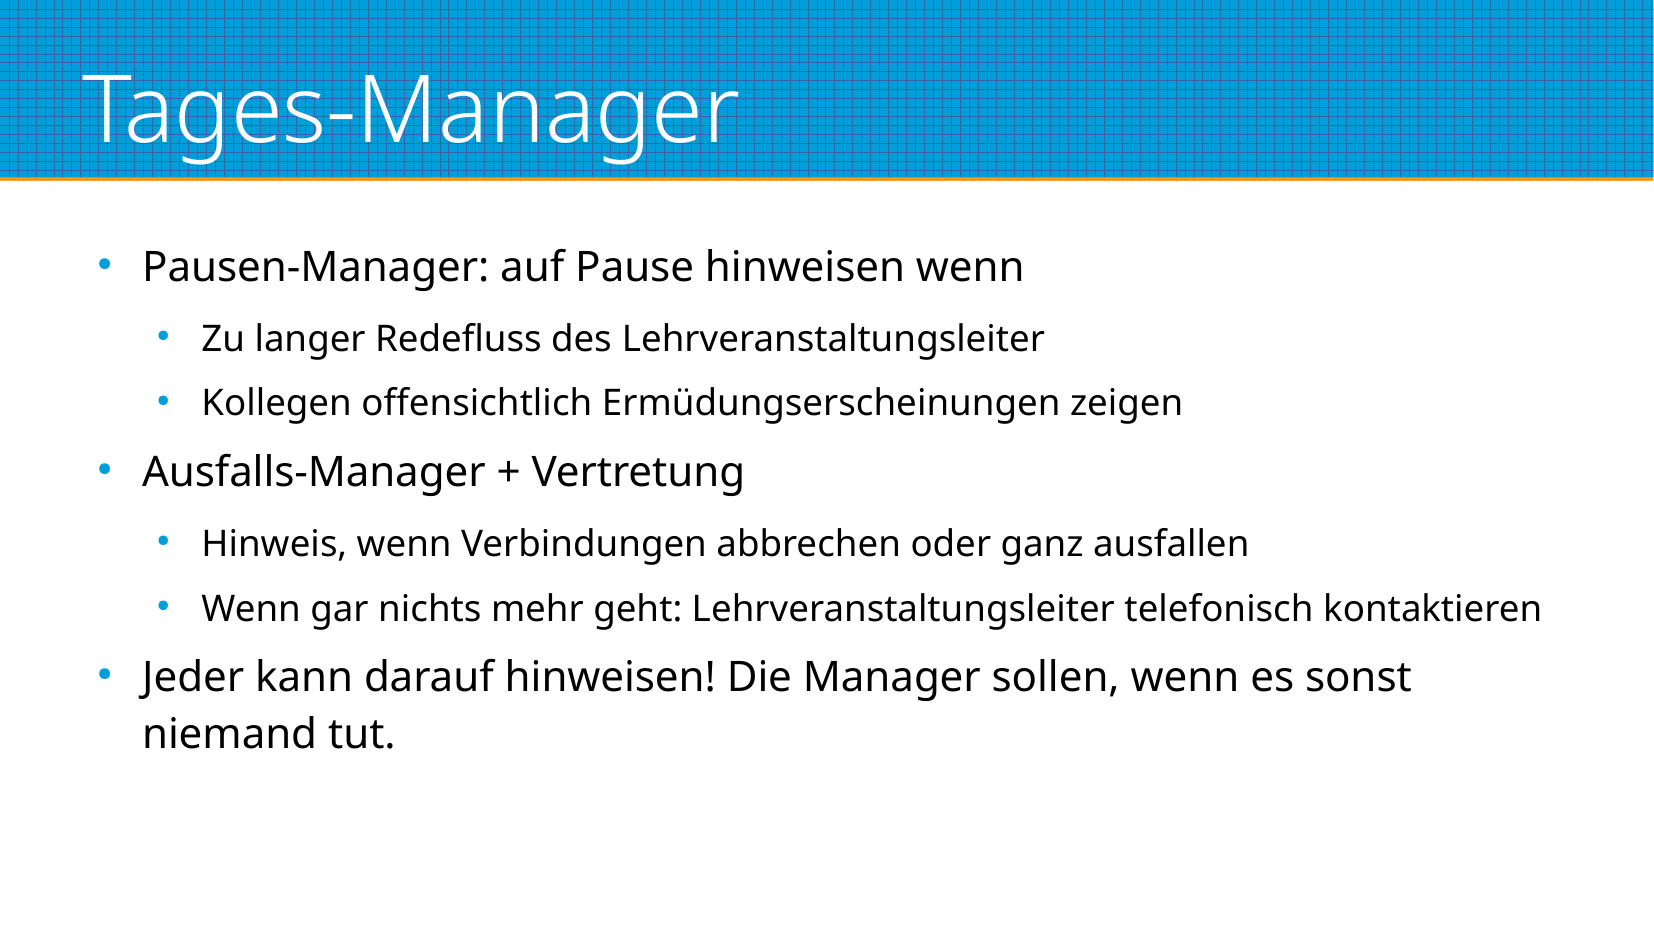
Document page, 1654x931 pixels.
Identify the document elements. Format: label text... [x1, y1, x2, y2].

title Tages-Manager [82, 14, 1571, 171]
list Pausen-Manager: auf Pause hinweisen wenn Zu langer Redefluss des Lehrveranstaltungsleiter Kollegen offensichtlich Ermüdungserscheinungen zeigen Ausfalls-Manager + Vertretung Hinweis, wenn Verbindungen abbrechen oder ganz ausfallen Wenn gar nichts mehr geht: Lehrveranstaltungsleiter telefonisch kontaktieren Jeder kann darauf hinweisen! Die Manager sollen, wenn es sonst niemand tut. [82, 236, 1563, 811]
